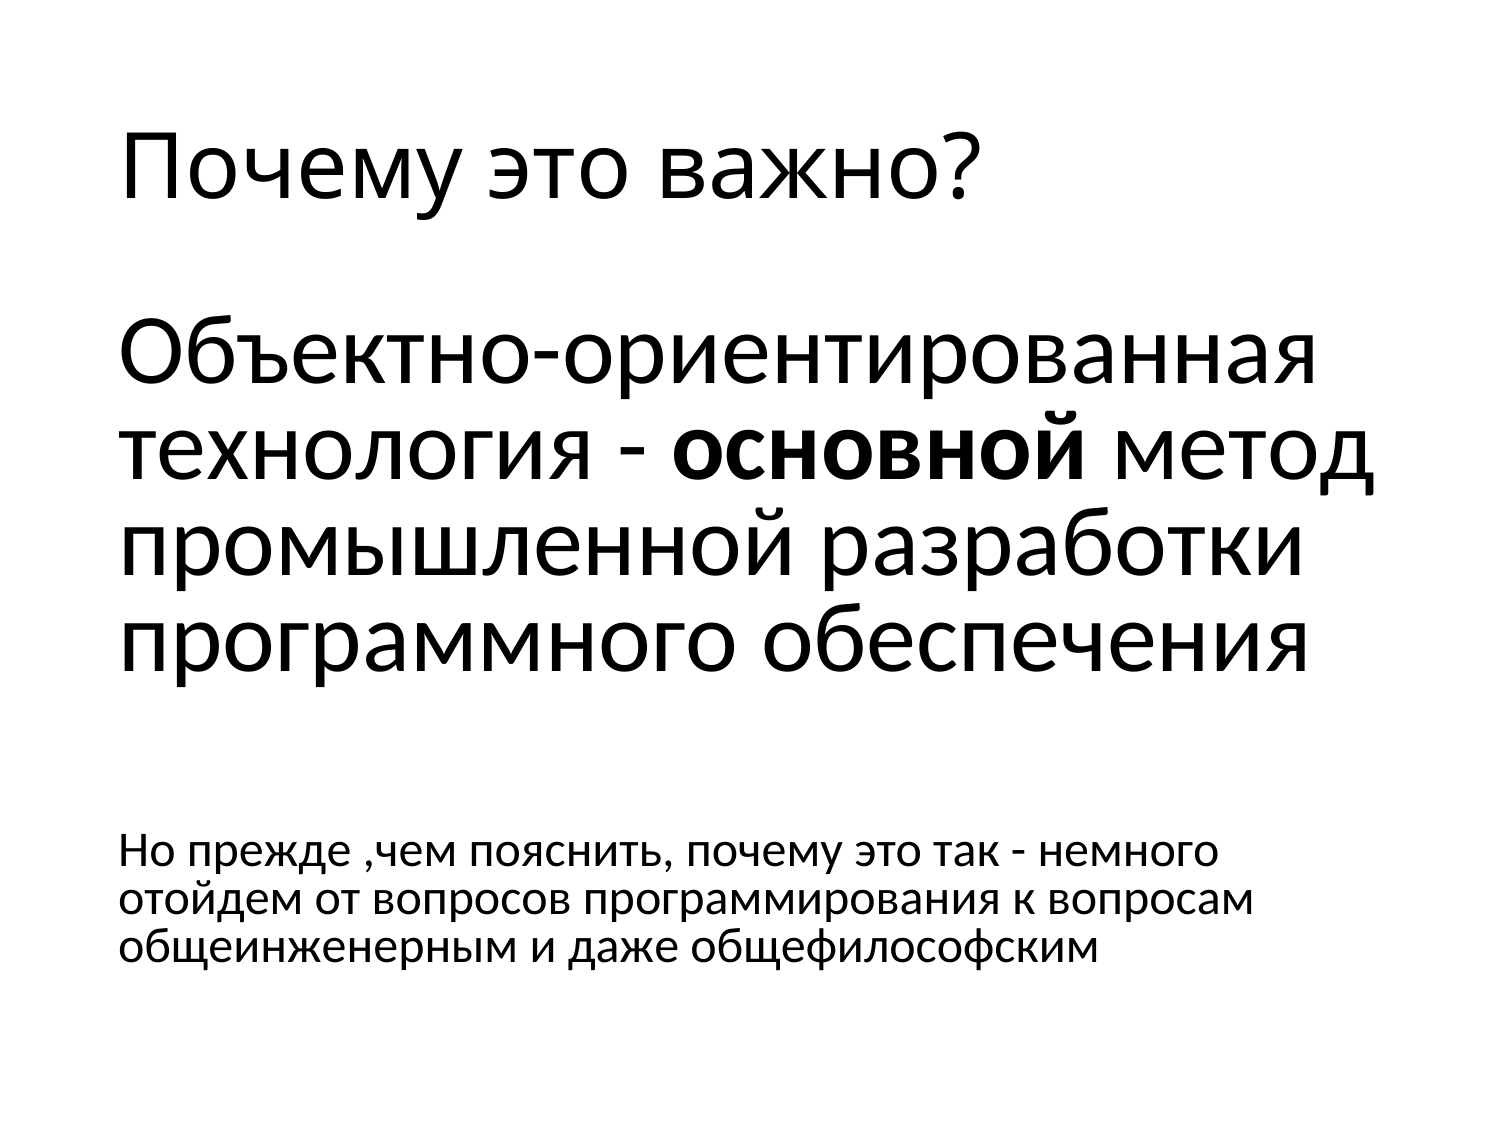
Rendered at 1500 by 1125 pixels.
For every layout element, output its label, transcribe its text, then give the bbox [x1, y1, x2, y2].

list Объектно-ориентированная технология - основной метод промышленной разработки программного обеспечения Но прежде ,чем пояснить, почему это так - немного отойдем от вопросов программирования к вопросам общеинженерным и даже общефилософским [103, 299, 1397, 1014]
title Почему это важно? [103, 59, 1397, 278]
